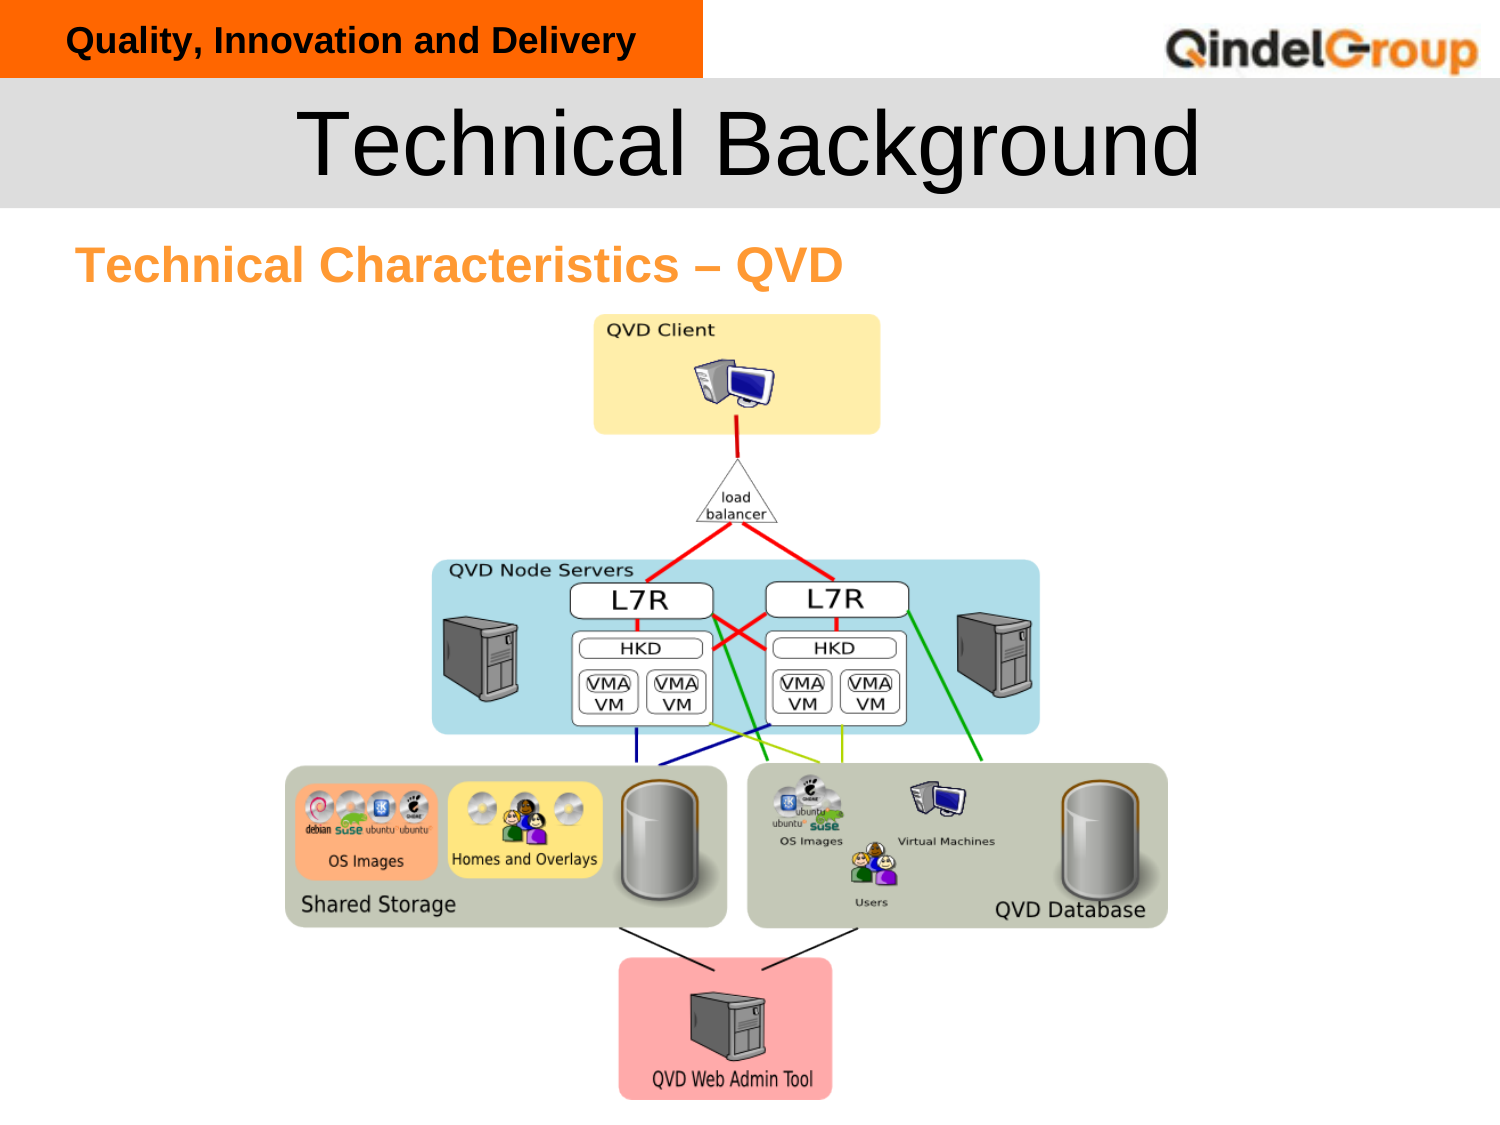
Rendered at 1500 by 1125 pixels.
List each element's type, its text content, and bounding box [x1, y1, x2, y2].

picture [1163, 23, 1481, 78]
title Technical Background [75, 45, 1426, 224]
picture [285, 314, 1168, 1101]
text_box Technical Characteristics – QVD [60, 224, 1426, 301]
